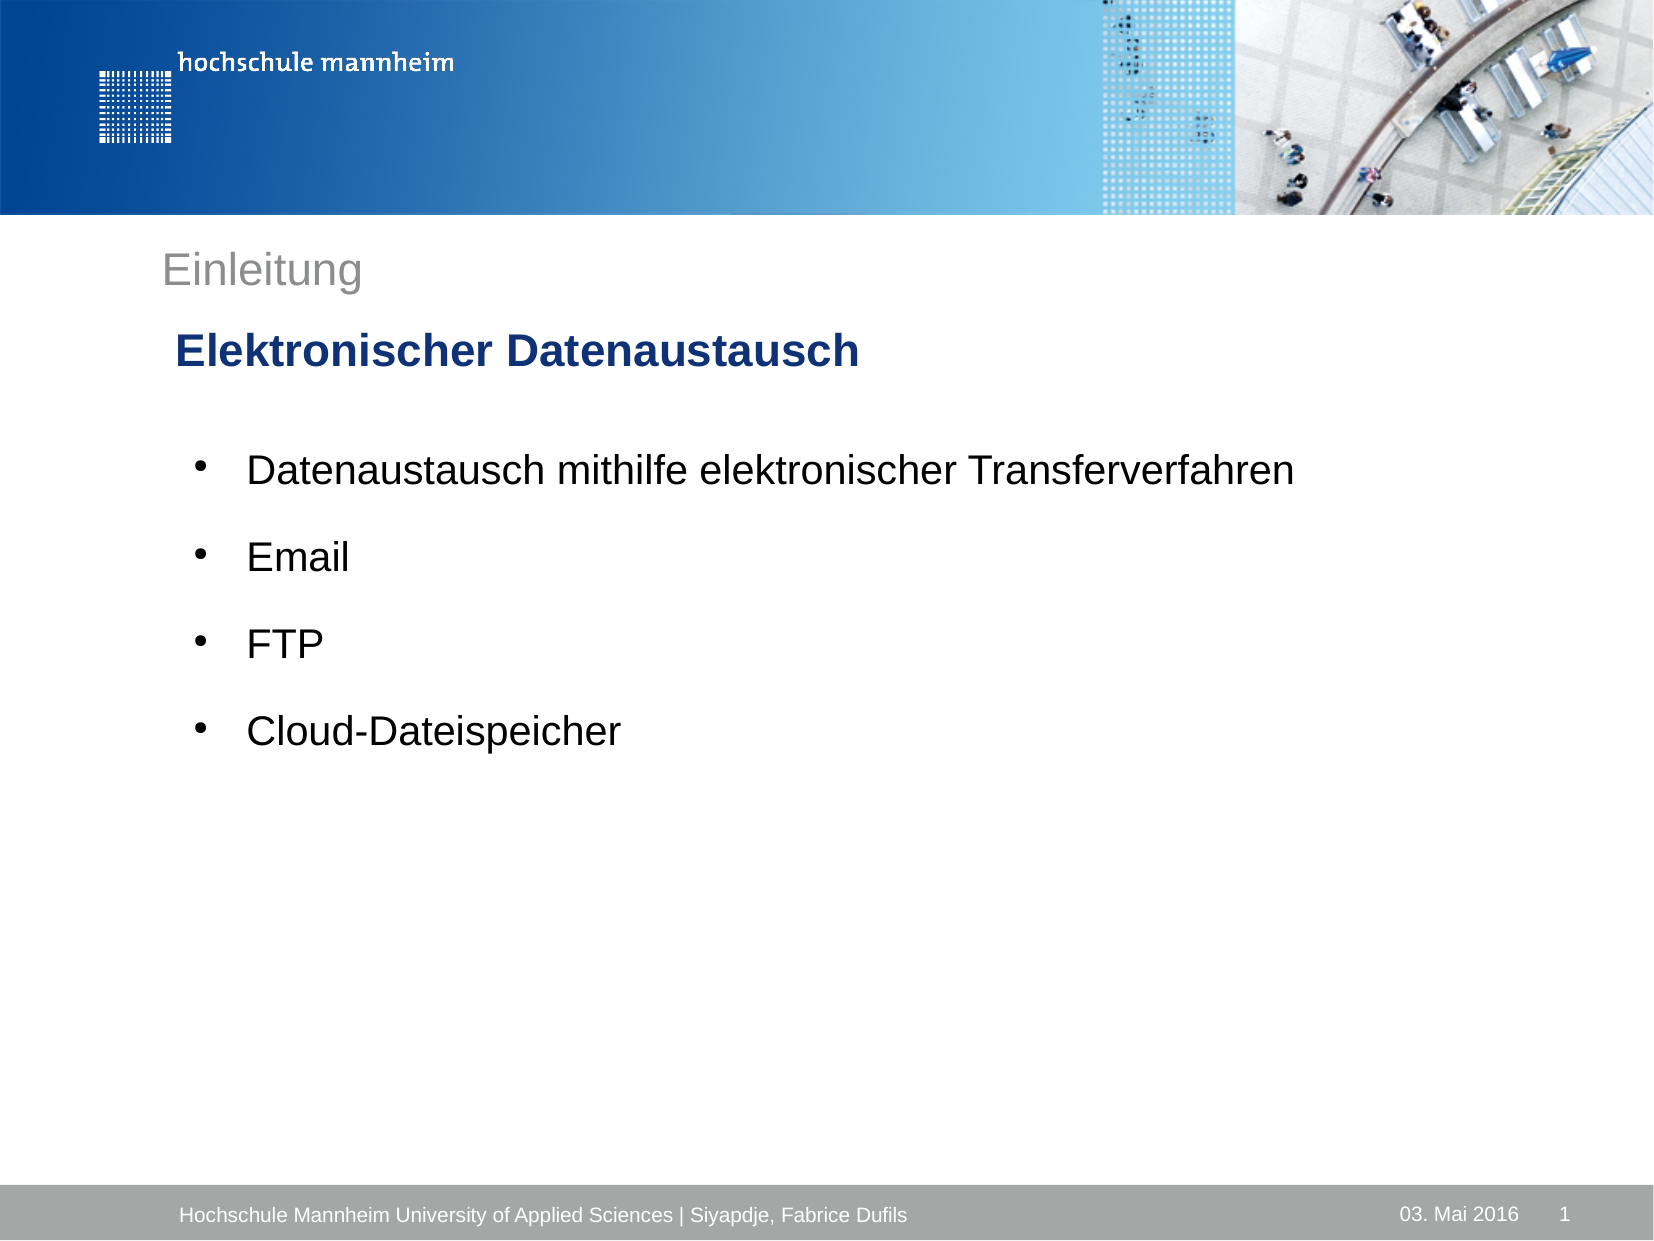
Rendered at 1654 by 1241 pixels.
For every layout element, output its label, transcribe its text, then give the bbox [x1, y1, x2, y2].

list Datenaustausch mithilfe elektronischer Transferverfahren Email FTP Cloud-Dateispeicher [175, 437, 1569, 1089]
title Elektronischer Datenaustausch [175, 320, 1569, 437]
slide_number 03. Mai 2016 1 [1204, 1198, 1571, 1227]
text_box Einleitung [146, 236, 378, 303]
footer Hochschule Mannheim University of Applied Sciences | Siyapdje, Fabrice Dufils [179, 1198, 1192, 1227]
picture [0, 0, 1654, 215]
